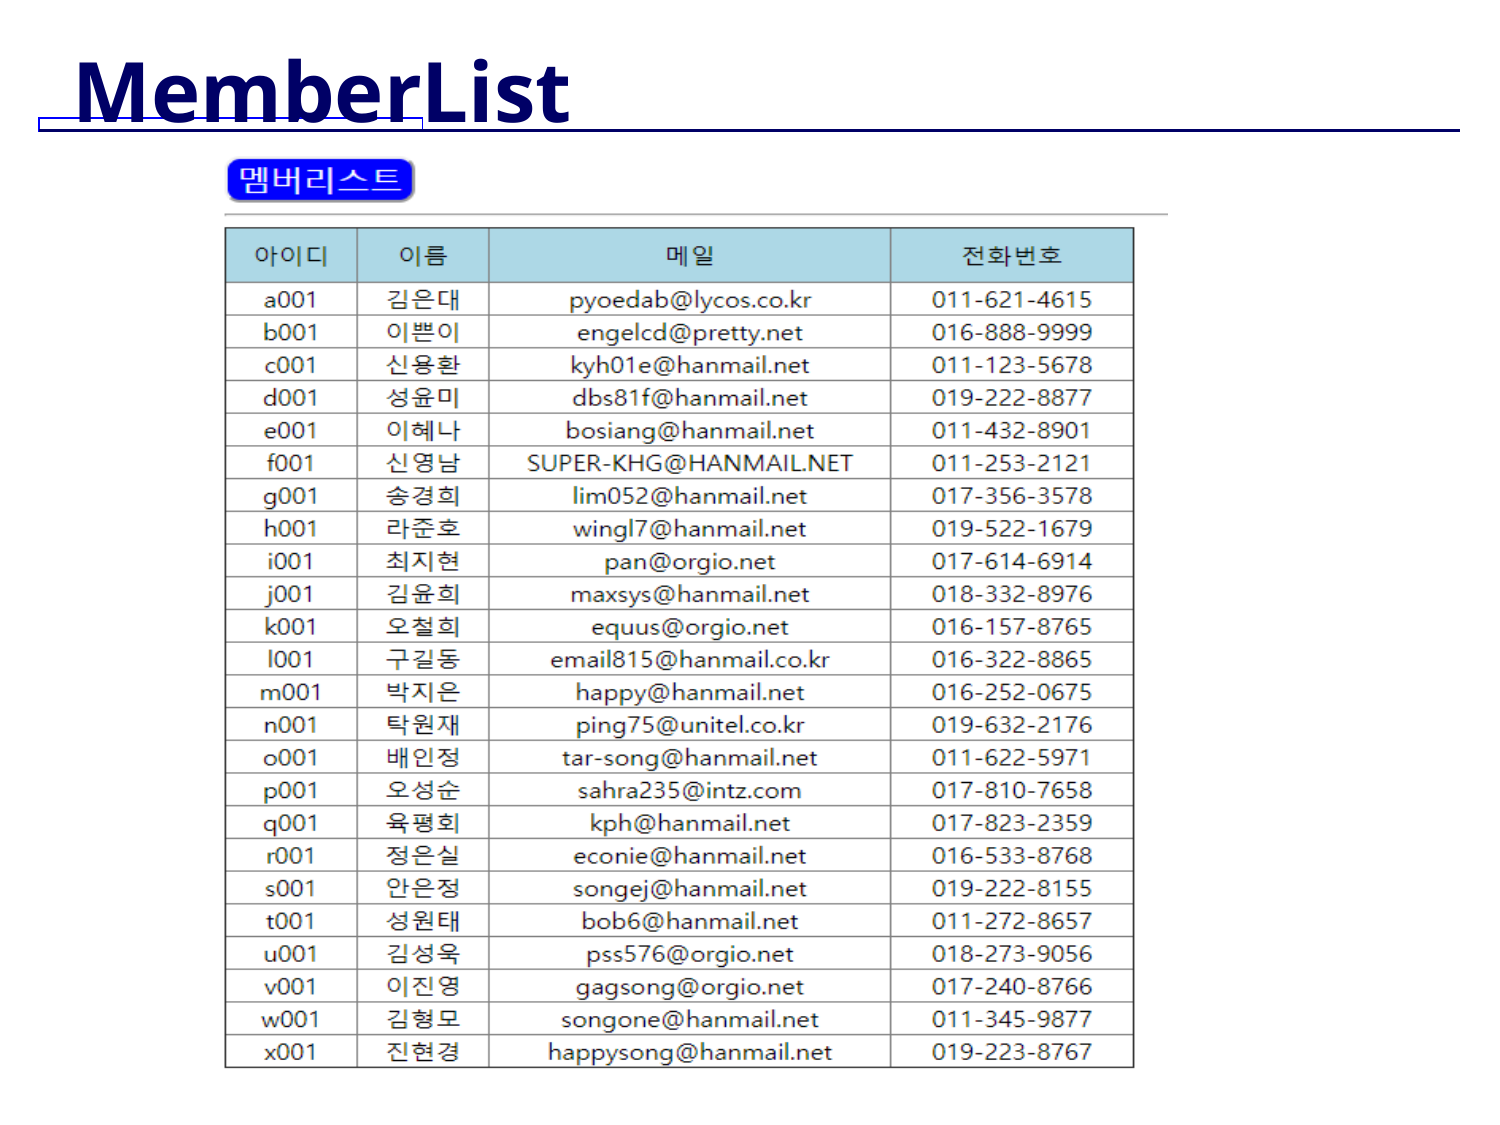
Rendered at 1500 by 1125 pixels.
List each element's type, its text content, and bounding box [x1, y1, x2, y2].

picture [182, 151, 1168, 1090]
title MemberList [58, 31, 1077, 110]
